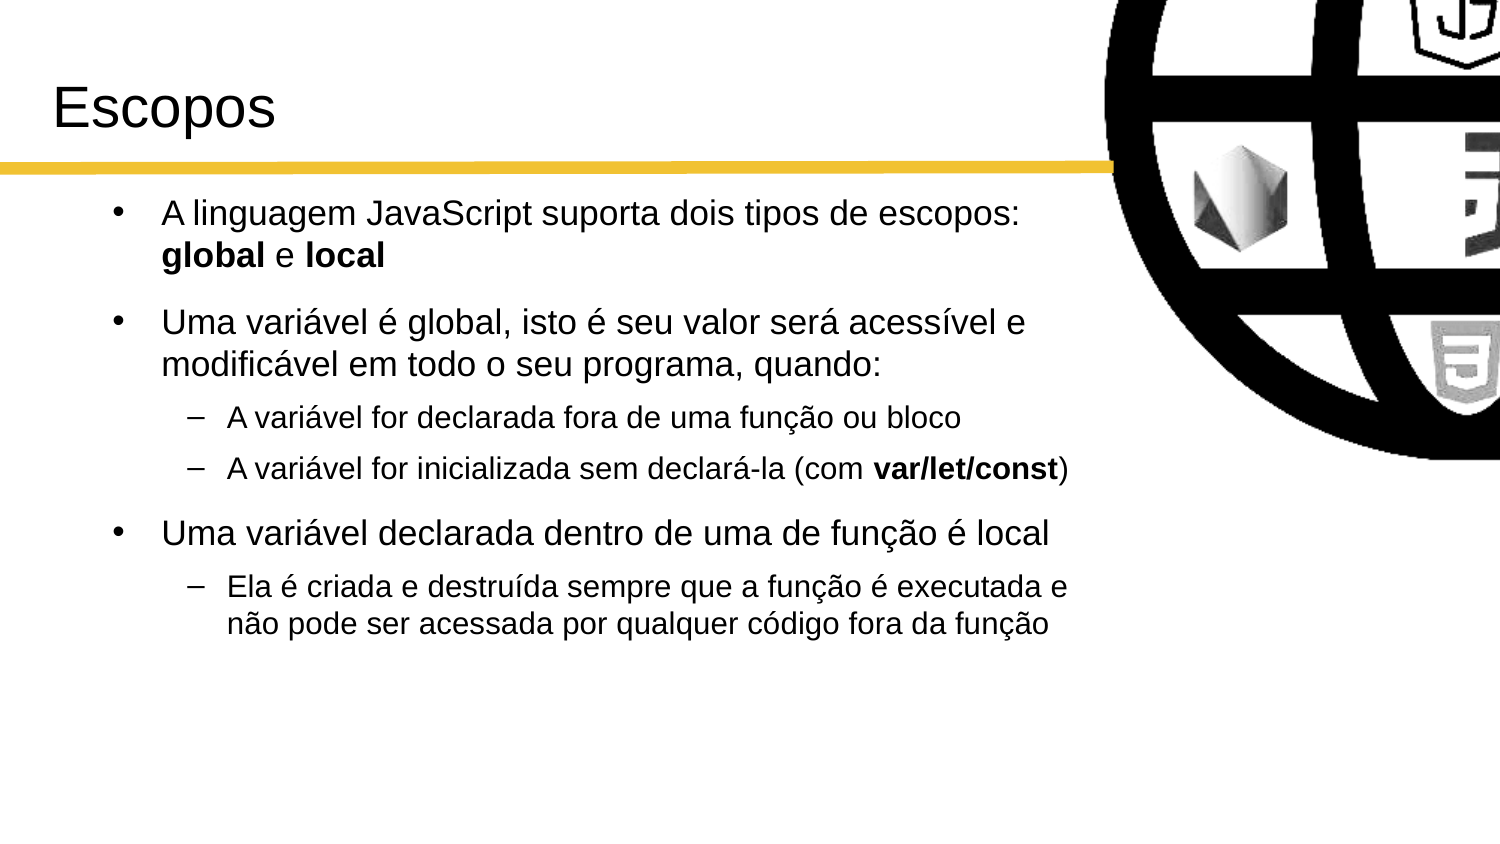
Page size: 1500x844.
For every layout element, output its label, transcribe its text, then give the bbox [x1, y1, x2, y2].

text_box A linguagem JavaScript suporta dois tipos de escopos: global e local Uma variável é global, isto é seu valor será acessível e modificável em todo o seu programa, quando: A variável for declarada fora de uma função ou bloco A variável for inicializada sem declará-la (com var/let/const) Uma variável declarada dentro de uma de função é local Ela é criada e destruída sempre que a função é executada e não pode ser acessada por qualquer código fora da função [89, 182, 1117, 790]
text_box Escopos [37, 33, 1463, 175]
picture [1078, 0, 1500, 532]
